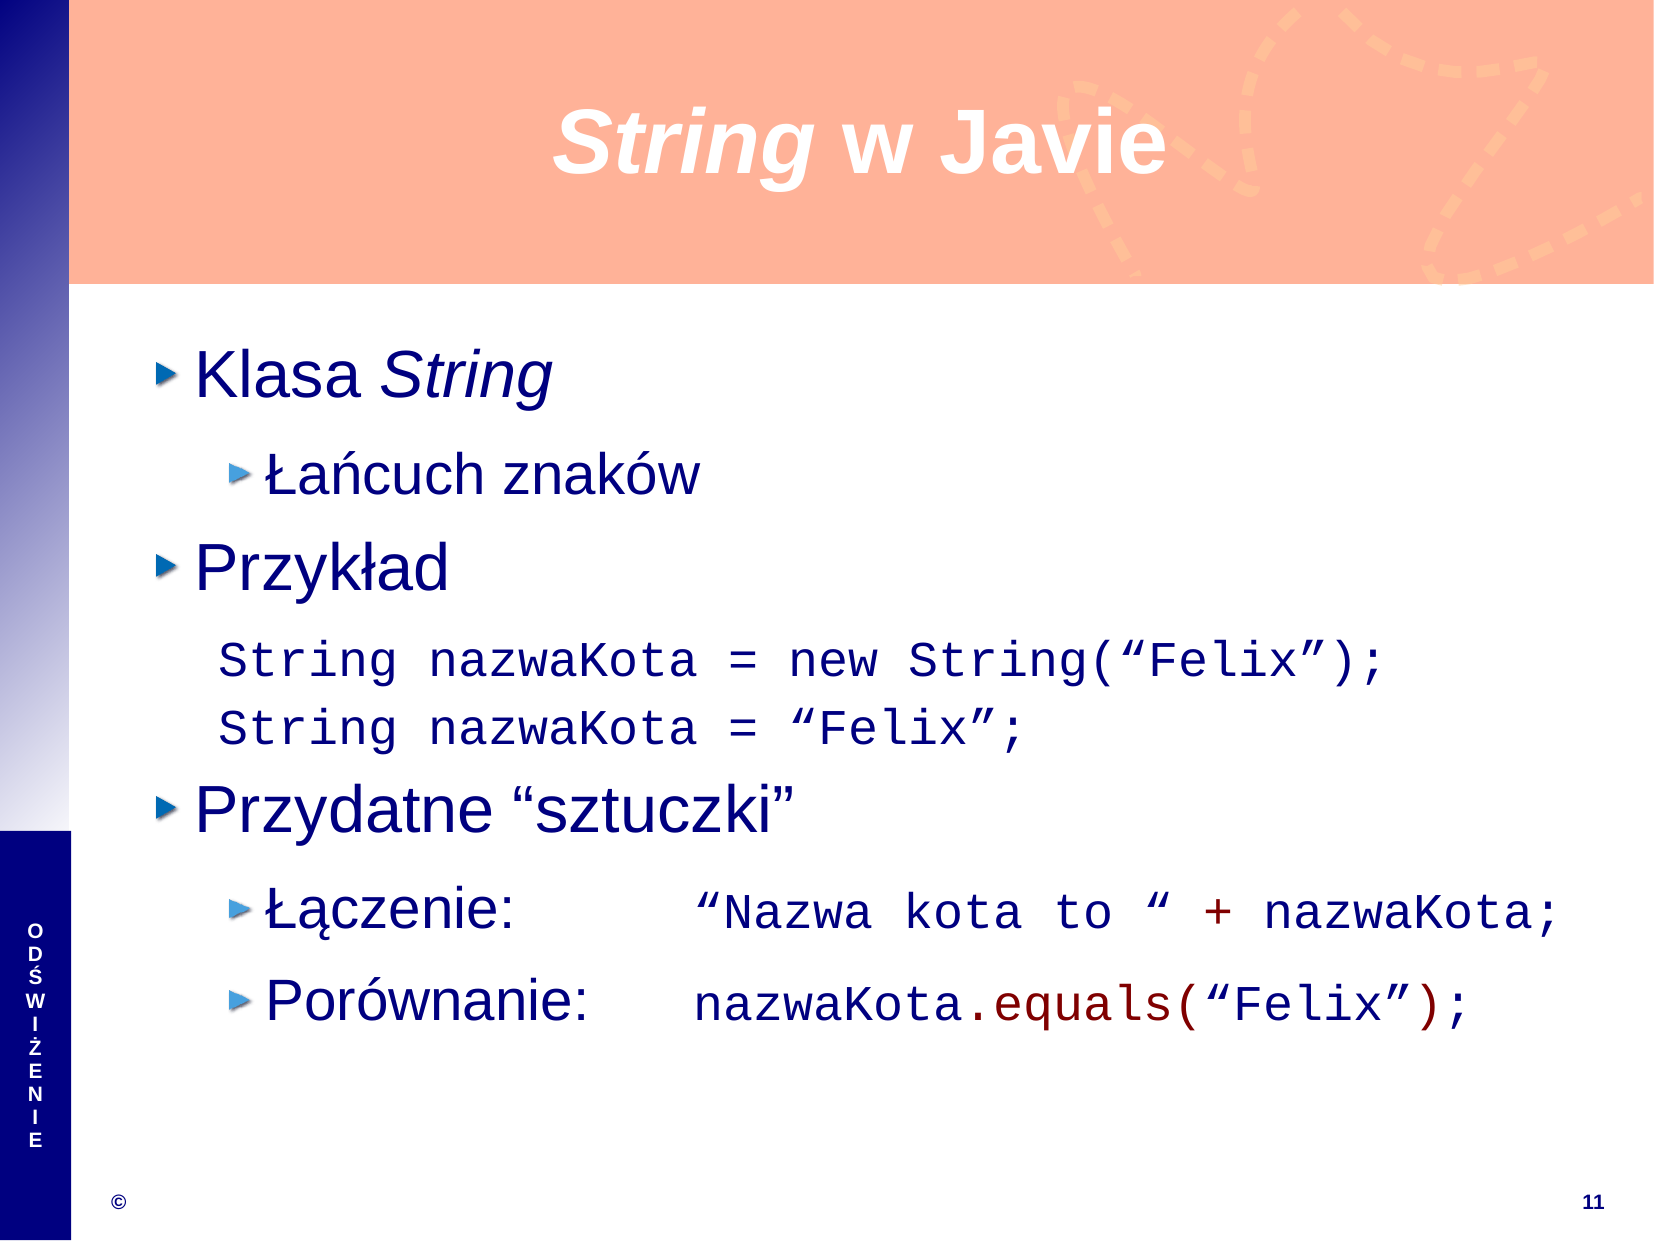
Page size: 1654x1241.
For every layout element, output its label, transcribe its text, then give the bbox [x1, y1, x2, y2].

text_box O D Ś W I Ż E N I E [0, 831, 71, 1241]
title String w Javie [104, 37, 1617, 246]
list Klasa String Łańcuch znaków Przykład String nazwaKota = new String(“Felix”); String nazwaKota = “Felix”; Przydatne “sztuczki” Łączenie: “Nazwa kota to “ + nazwaKota; Porównanie: nazwaKota.equals(“Felix”); [123, 337, 1613, 1124]
